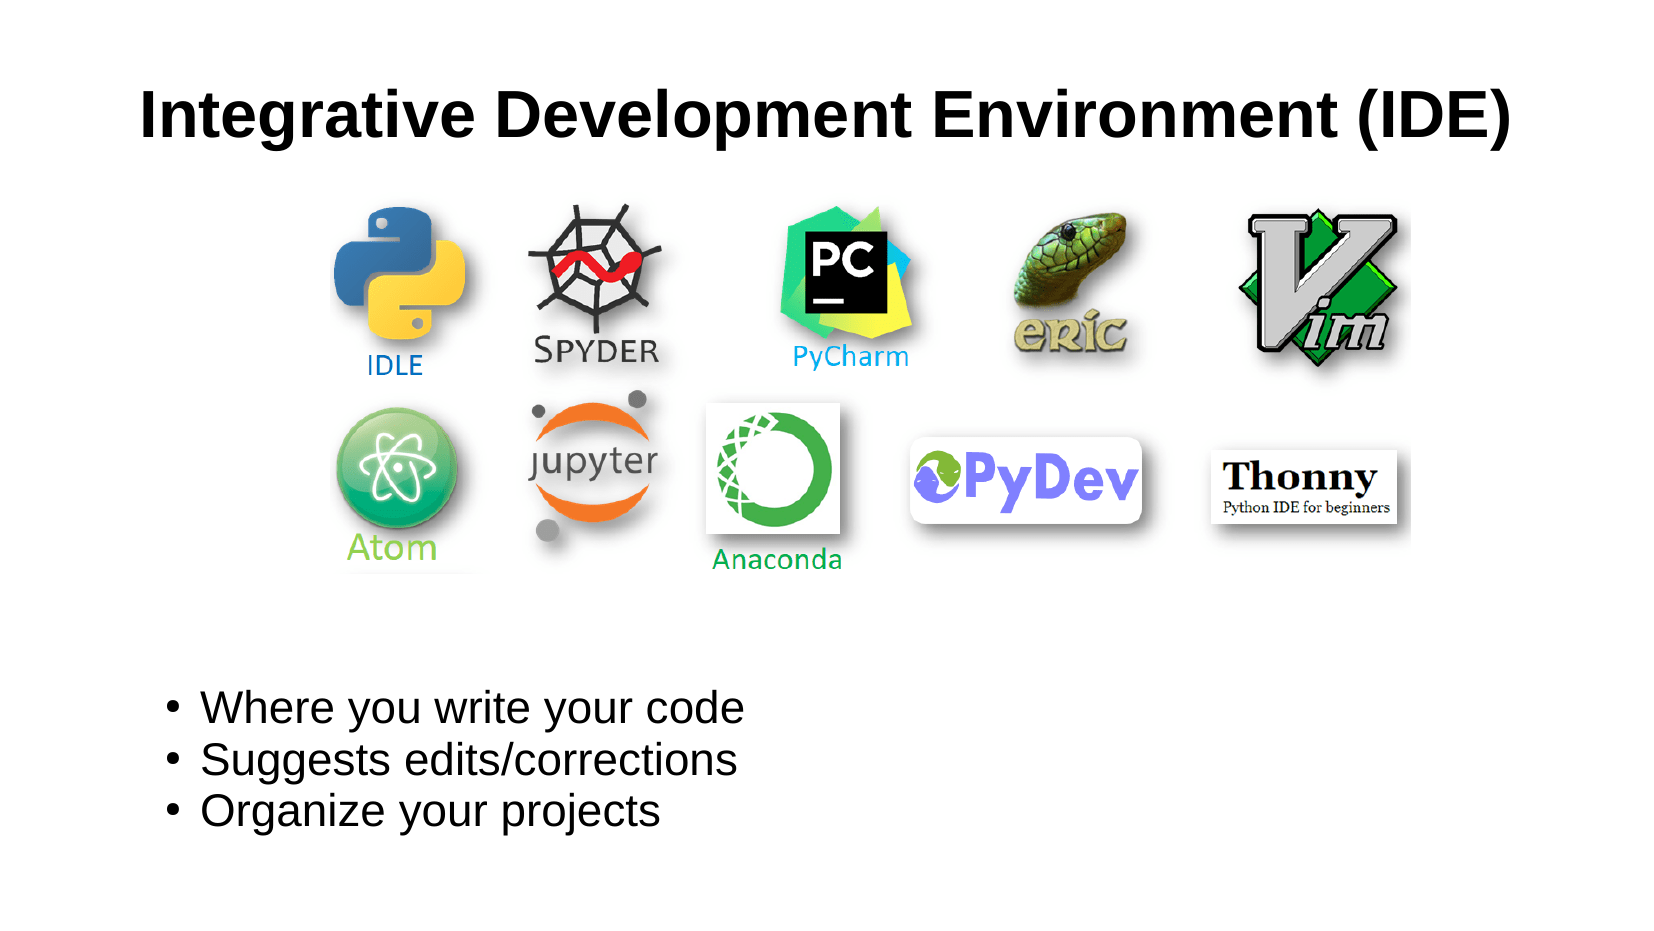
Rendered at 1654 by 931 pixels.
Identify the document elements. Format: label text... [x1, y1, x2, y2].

picture [330, 192, 1411, 574]
text_box Where you write your code Suggests edits/corrections Organize your projects [150, 675, 871, 844]
title Integrative Development Environment (IDE) [82, 37, 1571, 193]
